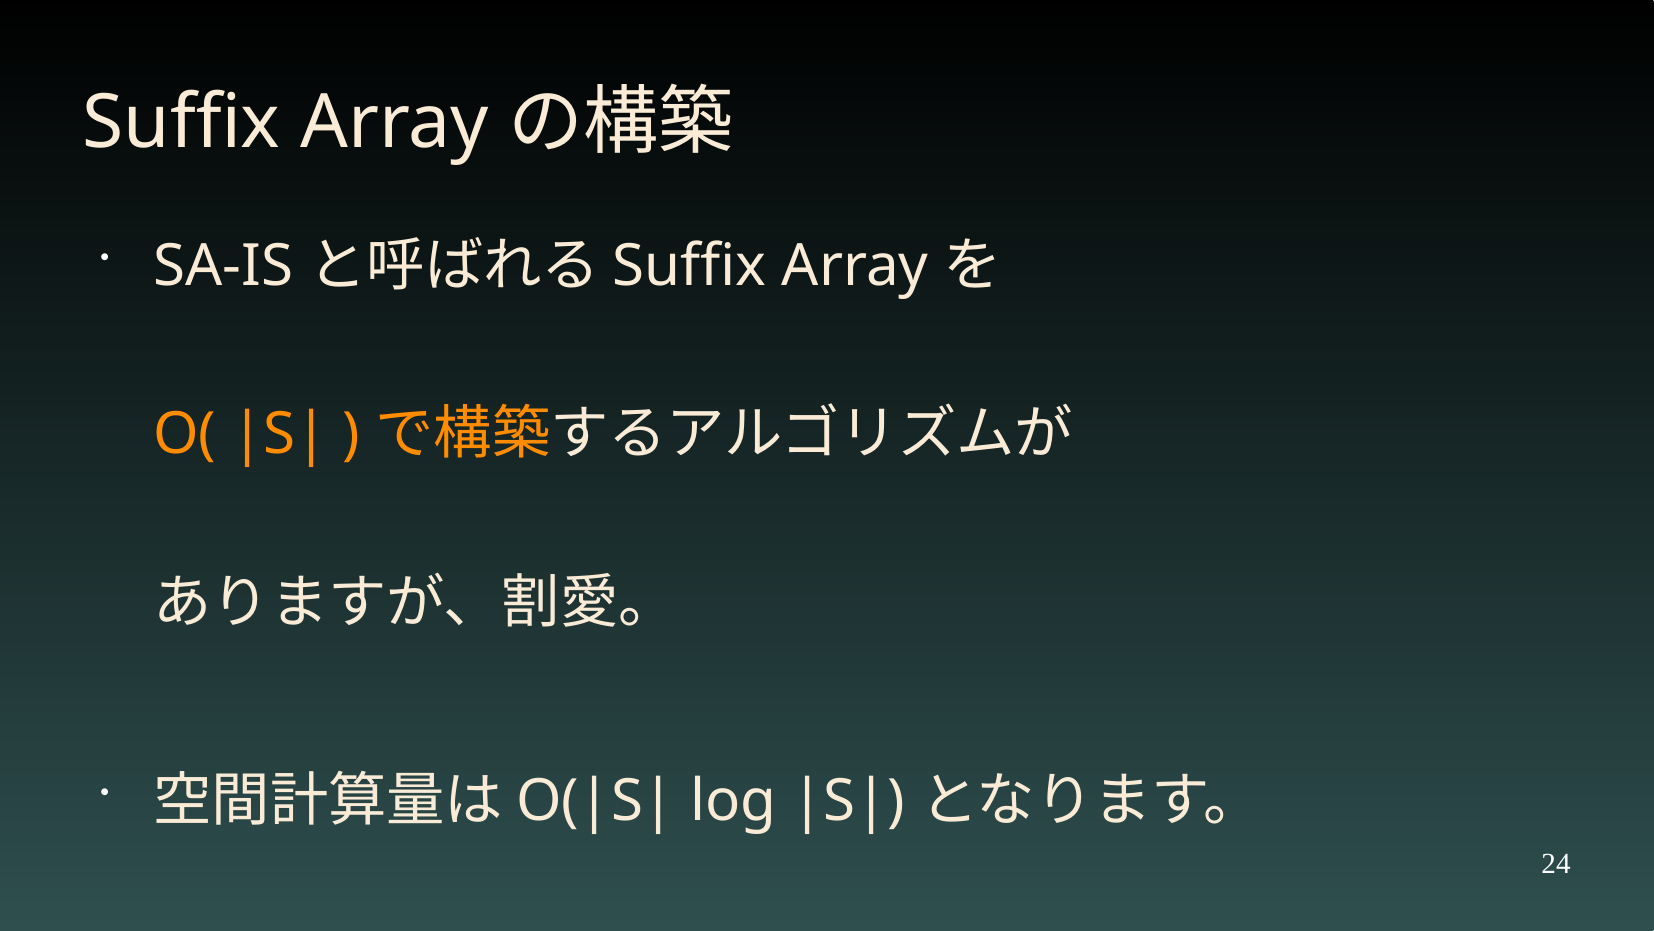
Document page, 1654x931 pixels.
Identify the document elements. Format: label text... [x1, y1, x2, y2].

list SA-IS と呼ばれる Suffix Array を O( |S| ) で構築するアルゴリズムが ありますが、割愛。 空間計算量は O(|S| log |S|) となります。 [82, 217, 1571, 898]
title Suffix Array の構築 [82, 37, 745, 193]
